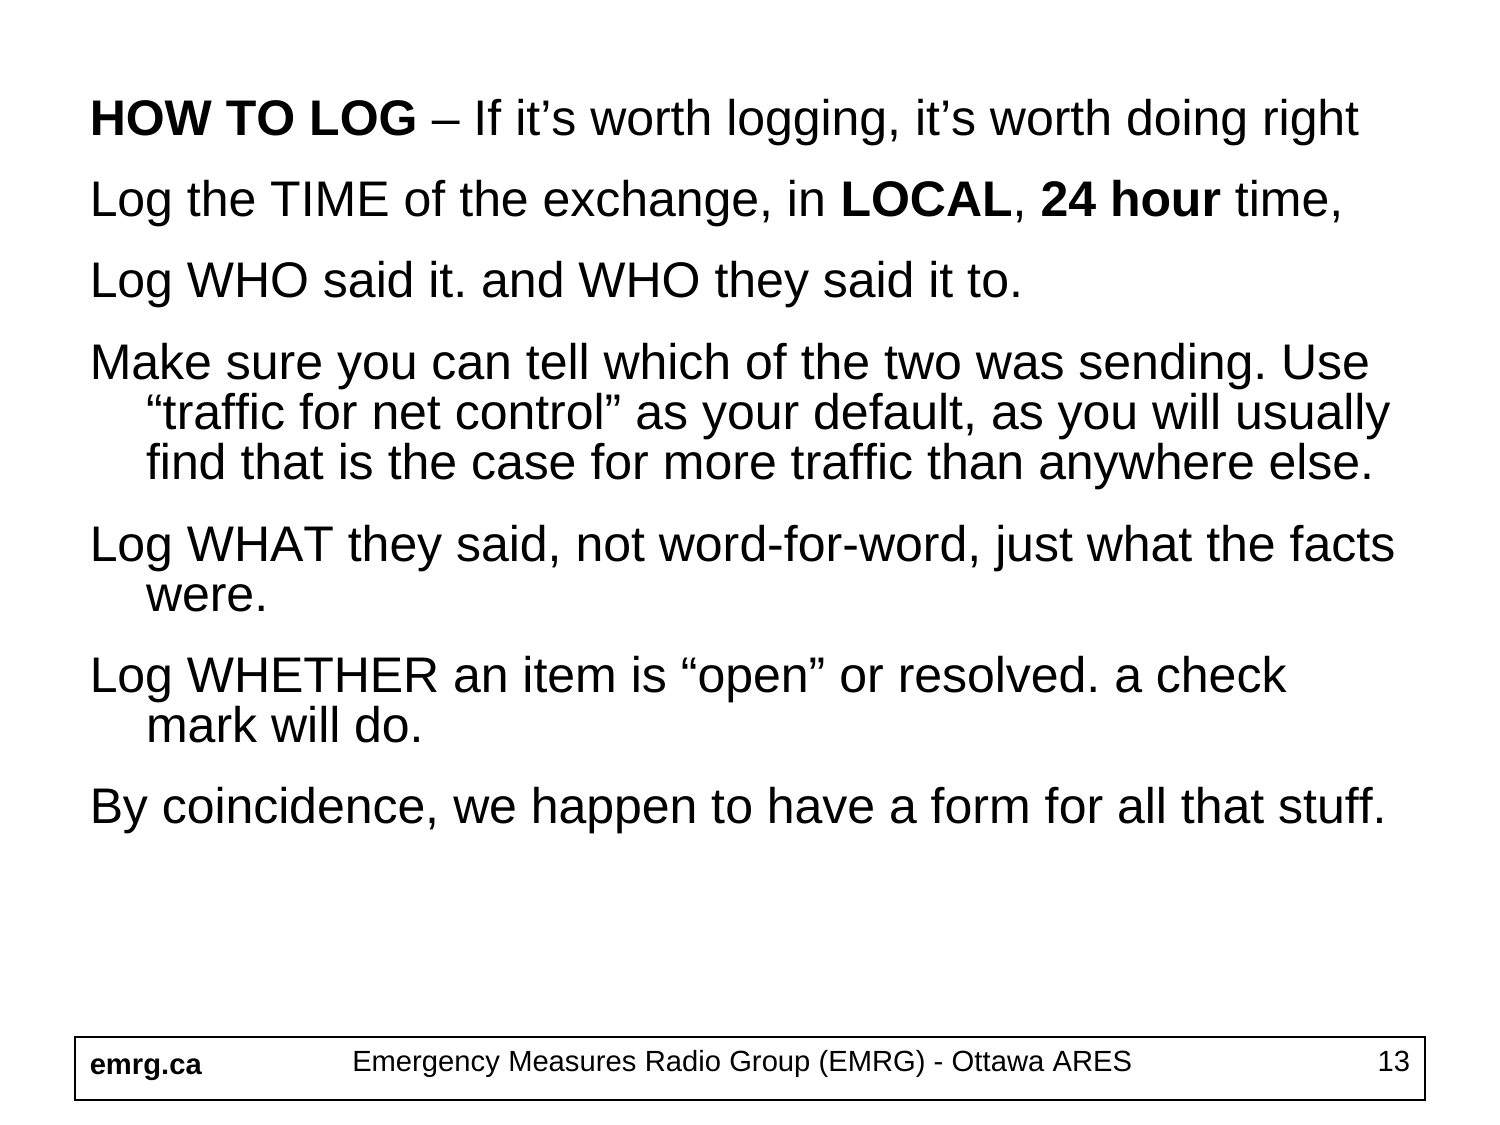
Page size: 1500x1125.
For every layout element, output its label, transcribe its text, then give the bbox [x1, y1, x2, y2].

list HOW TO LOG – If it’s worth logging, it’s worth doing right Log the TIME of the exchange, in LOCAL, 24 hour time, Log WHO said it. and WHO they said it to. Make sure you can tell which of the two was sending. Use “traffic for net control” as your default, as you will usually find that is the case for more traffic than anywhere else. Log WHAT they said, not word-for-word, just what the facts were. Log WHETHER an item is “open” or resolved. a check mark will do. By coincidence, we happen to have a form for all that stuff. [75, 87, 1426, 1032]
